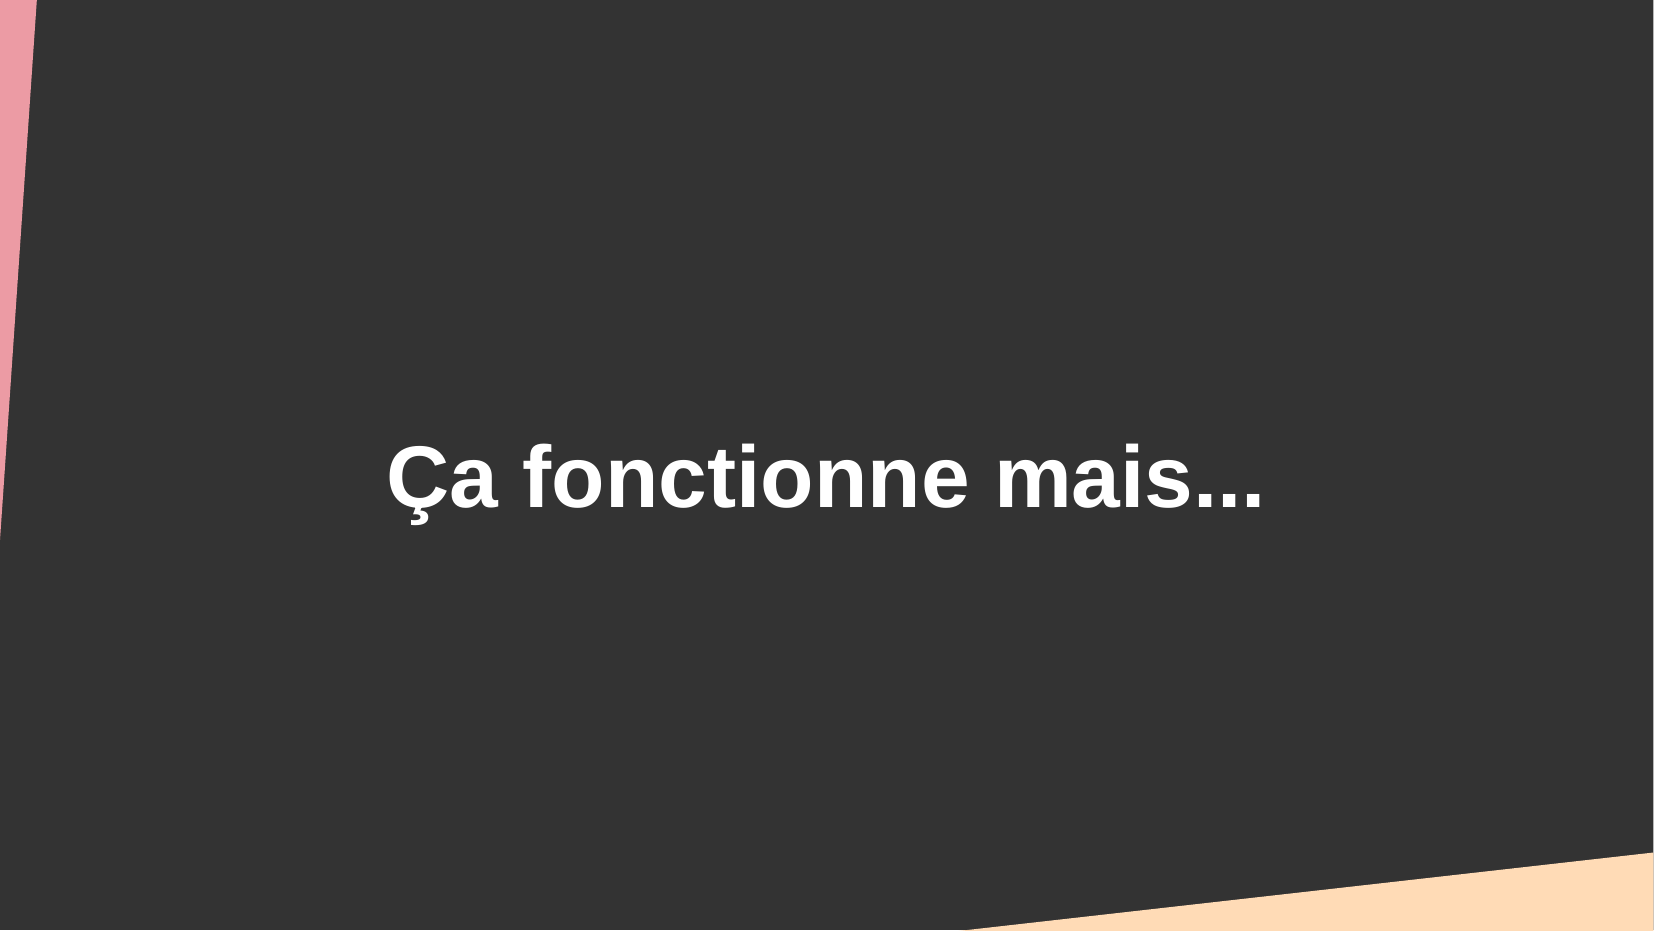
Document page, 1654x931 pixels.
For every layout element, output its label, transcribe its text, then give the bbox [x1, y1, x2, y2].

title Ça fonctionne mais... [31, 428, 1622, 527]
text_box [958, 852, 1654, 931]
text_box [0, 0, 37, 540]
